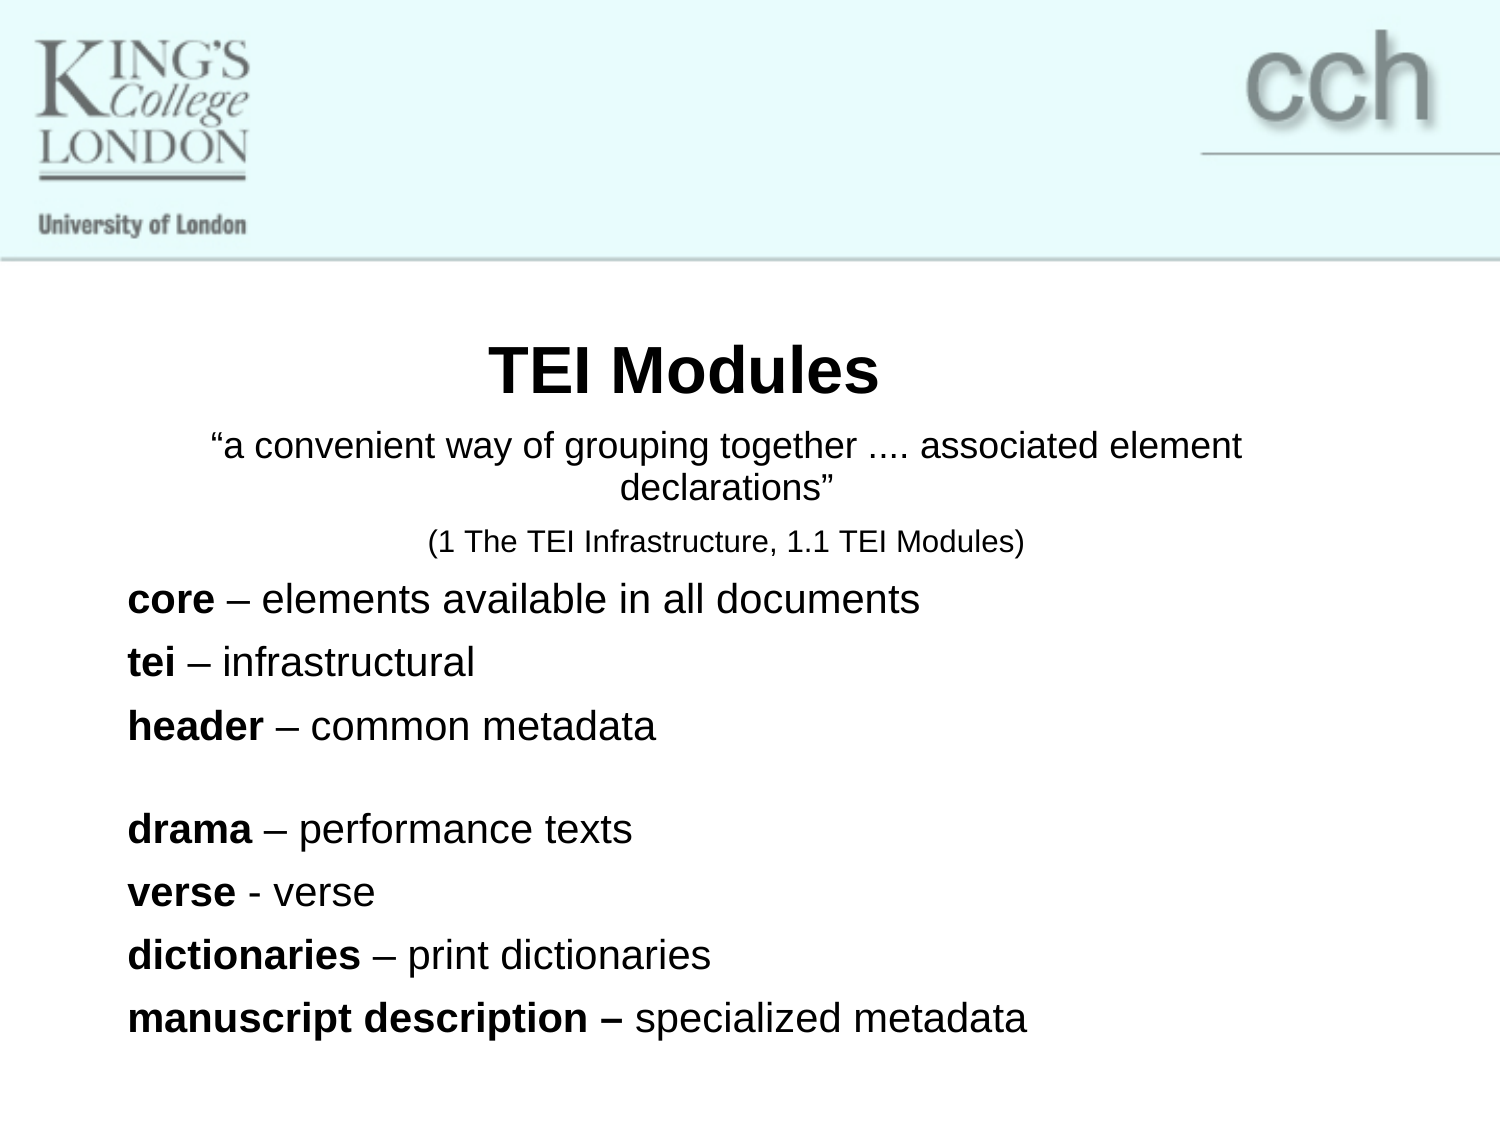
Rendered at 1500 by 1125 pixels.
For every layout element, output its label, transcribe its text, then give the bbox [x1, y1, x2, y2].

list TEI Modules “a convenient way of grouping together .... associated element declarations” (1 The TEI Infrastructure, 1.1 TEI Modules) core – elements available in all documents tei – infrastructural header – common metadata drama – performance texts verse - verse dictionaries – print dictionaries manuscript description – specialized metadata [112, 324, 1388, 1125]
picture [0, 0, 1500, 1125]
